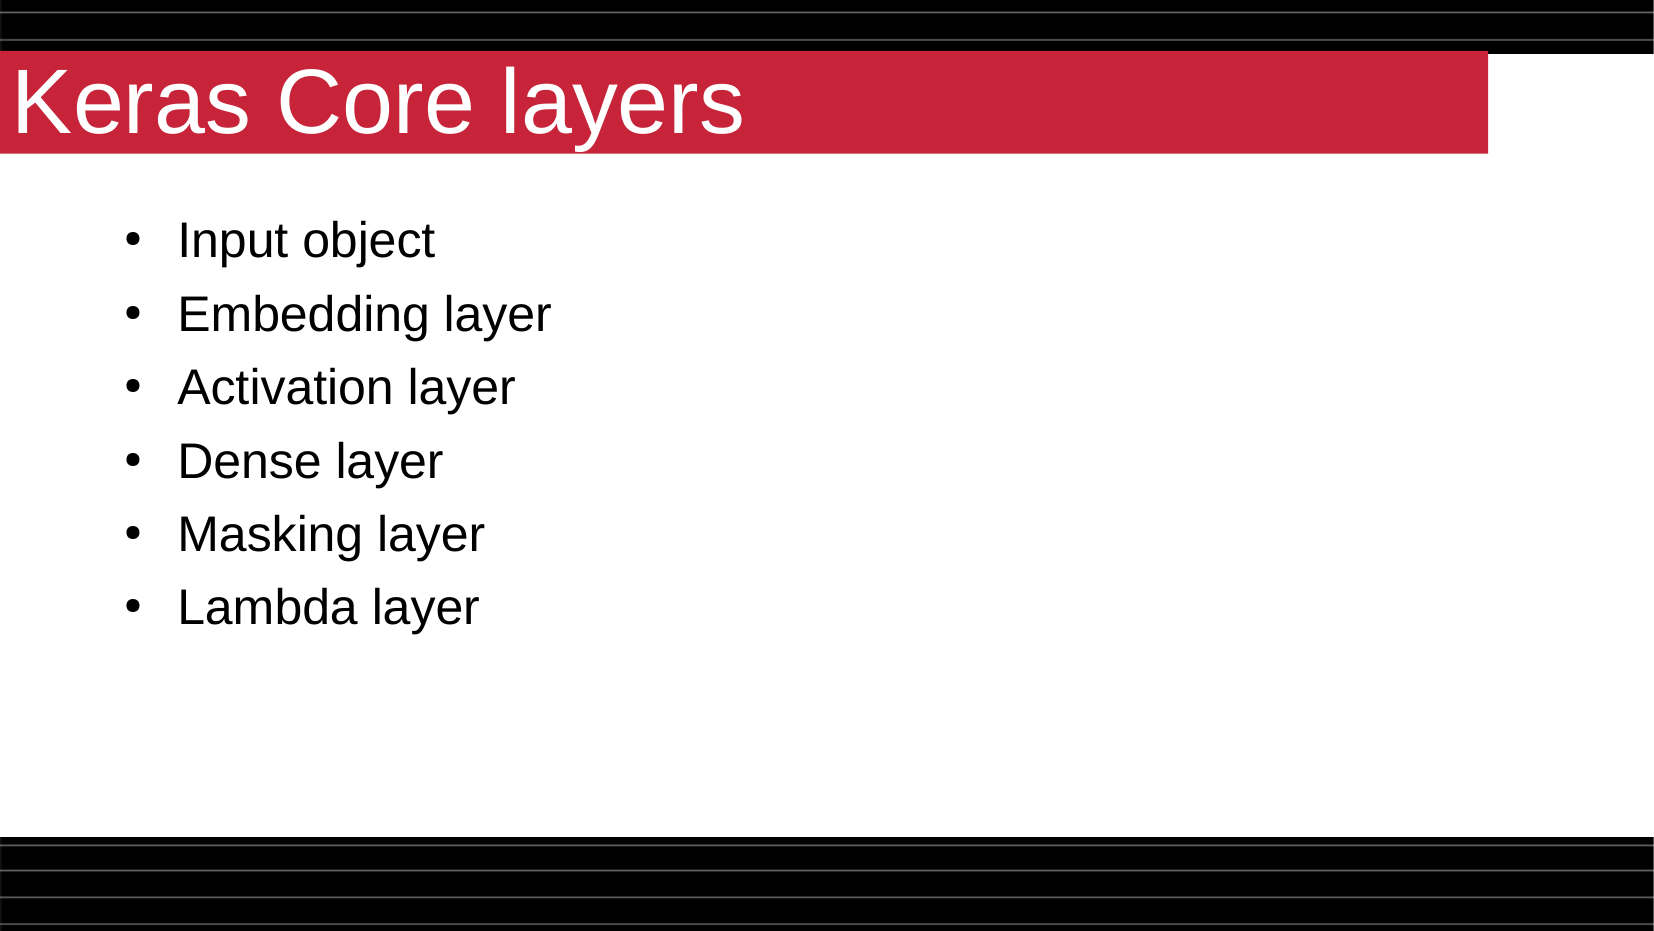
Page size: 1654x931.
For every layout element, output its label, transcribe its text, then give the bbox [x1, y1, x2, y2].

picture [0, 837, 1654, 931]
picture [0, 0, 1654, 54]
title Keras Core layers [0, 50, 1489, 154]
list Input object Embedding layer Activation layer Dense layer Masking layer Lambda layer [106, 212, 1465, 780]
